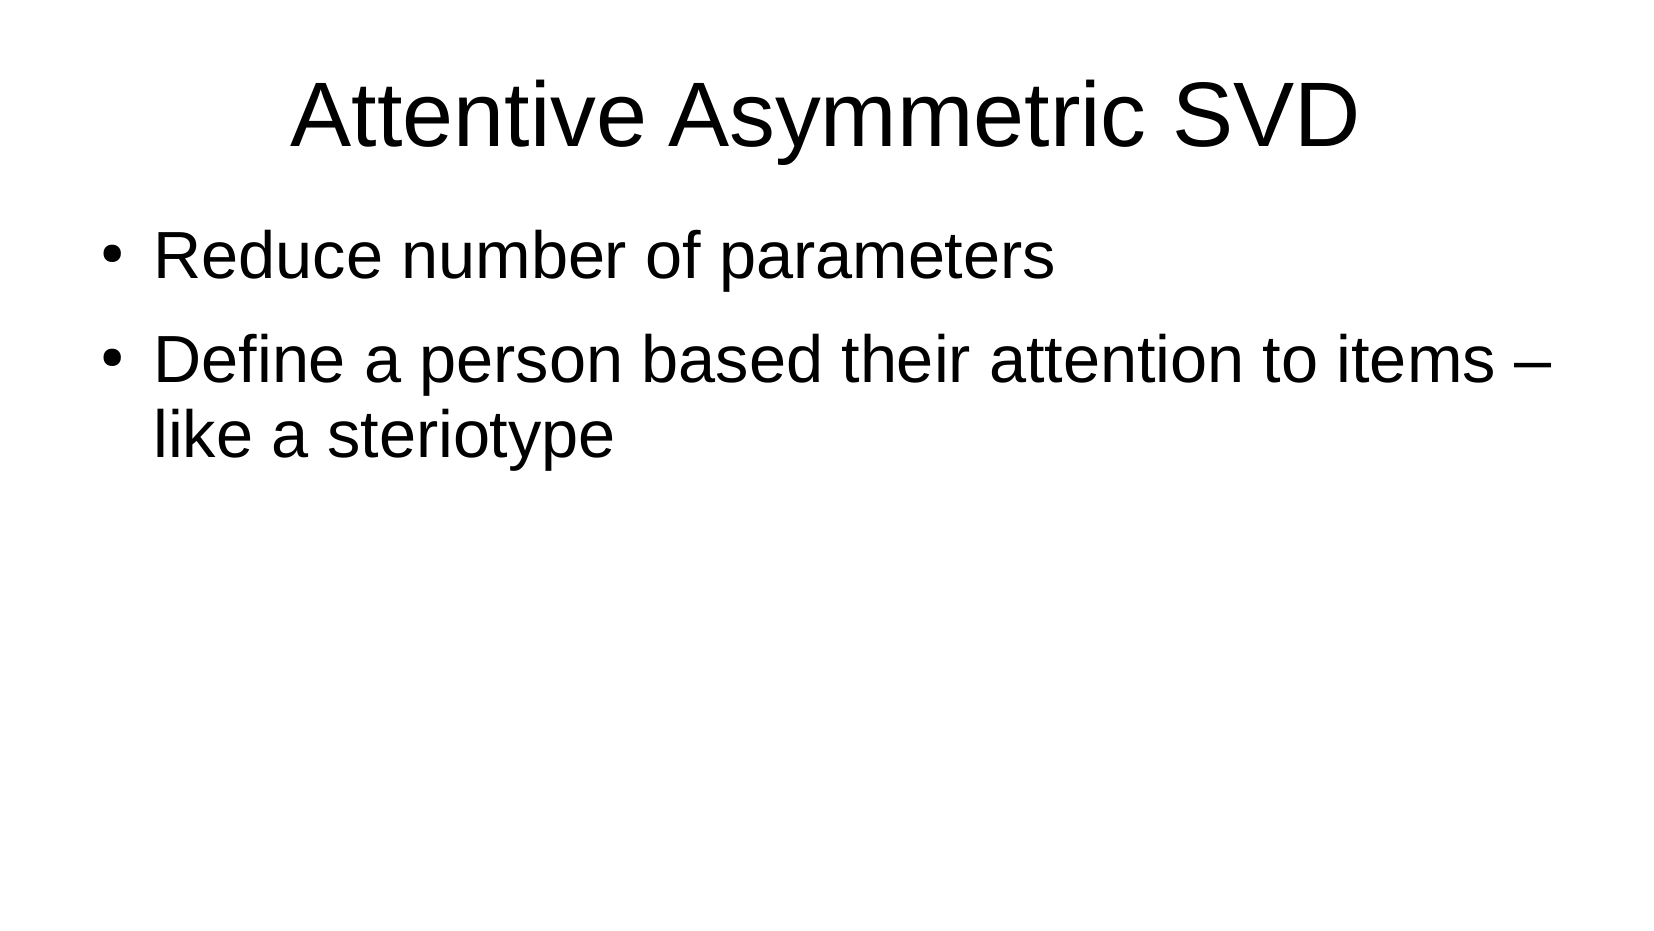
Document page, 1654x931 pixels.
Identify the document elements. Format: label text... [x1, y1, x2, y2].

list Reduce number of parameters Define a person based their attention to items – like a steriotype [82, 217, 1571, 758]
title Attentive Asymmetric SVD [82, 37, 1571, 193]
